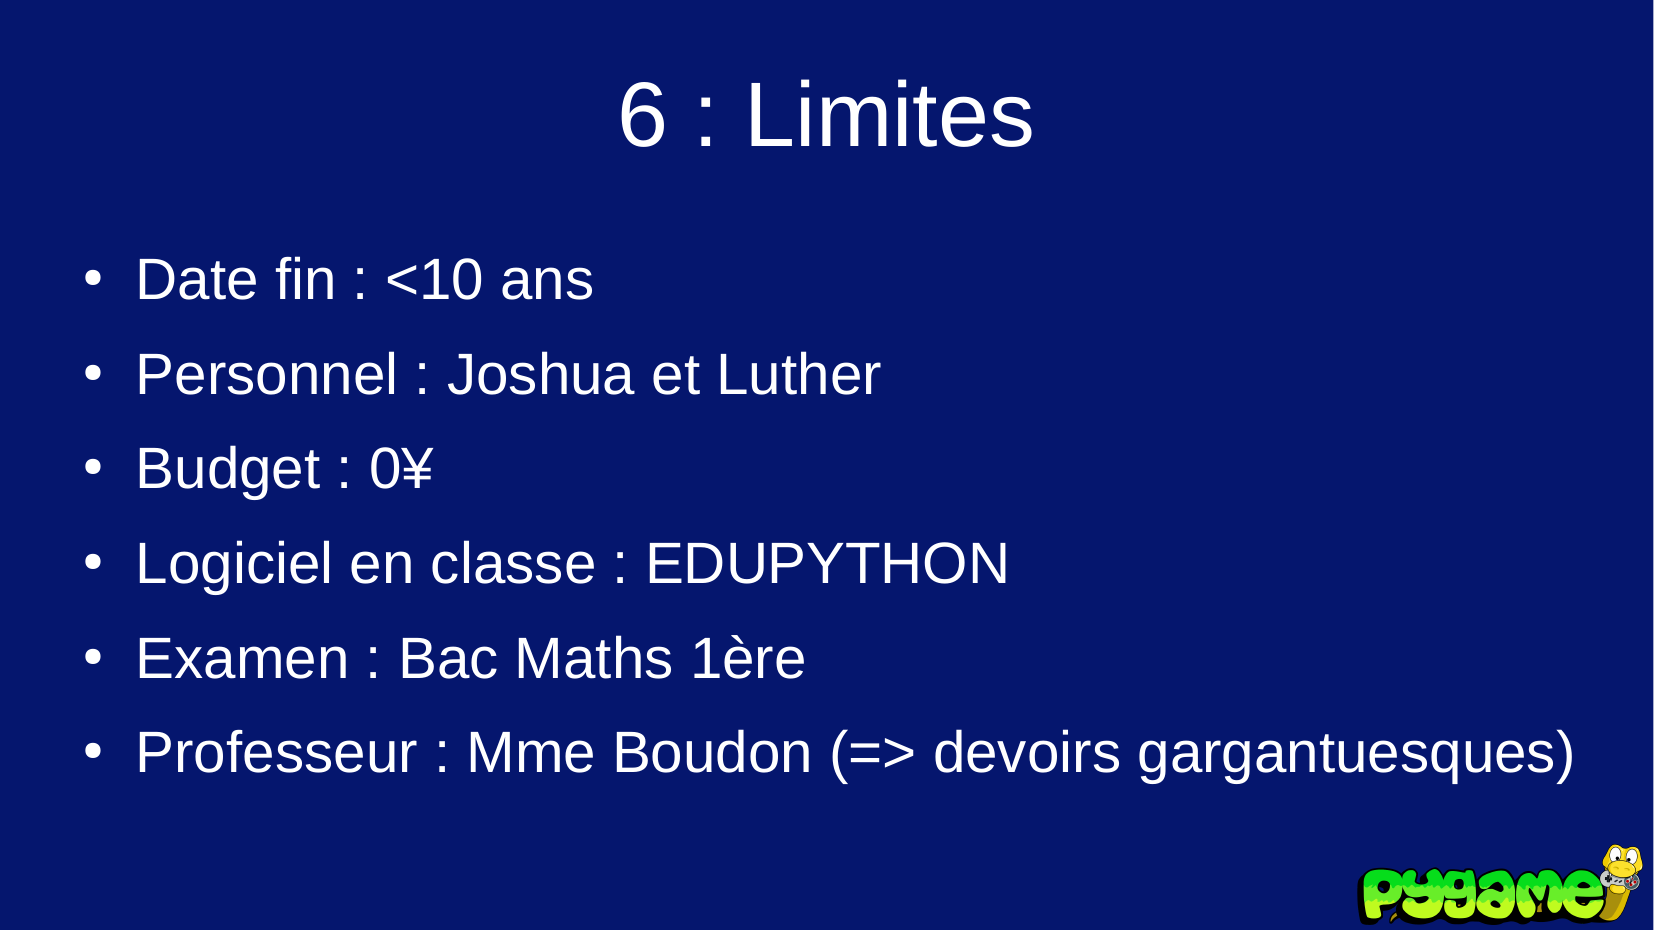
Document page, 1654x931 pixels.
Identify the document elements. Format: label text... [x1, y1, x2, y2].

picture [1357, 844, 1643, 925]
title 6 : Limites [82, 37, 1571, 193]
list Date fin : <10 ans Personnel : Joshua et Luther Budget : 0¥ Logiciel en classe : EDUPYTHON Examen : Bac Maths 1ère Professeur : Mme Boudon (=> devoirs gargantuesques) [64, 247, 1654, 787]
